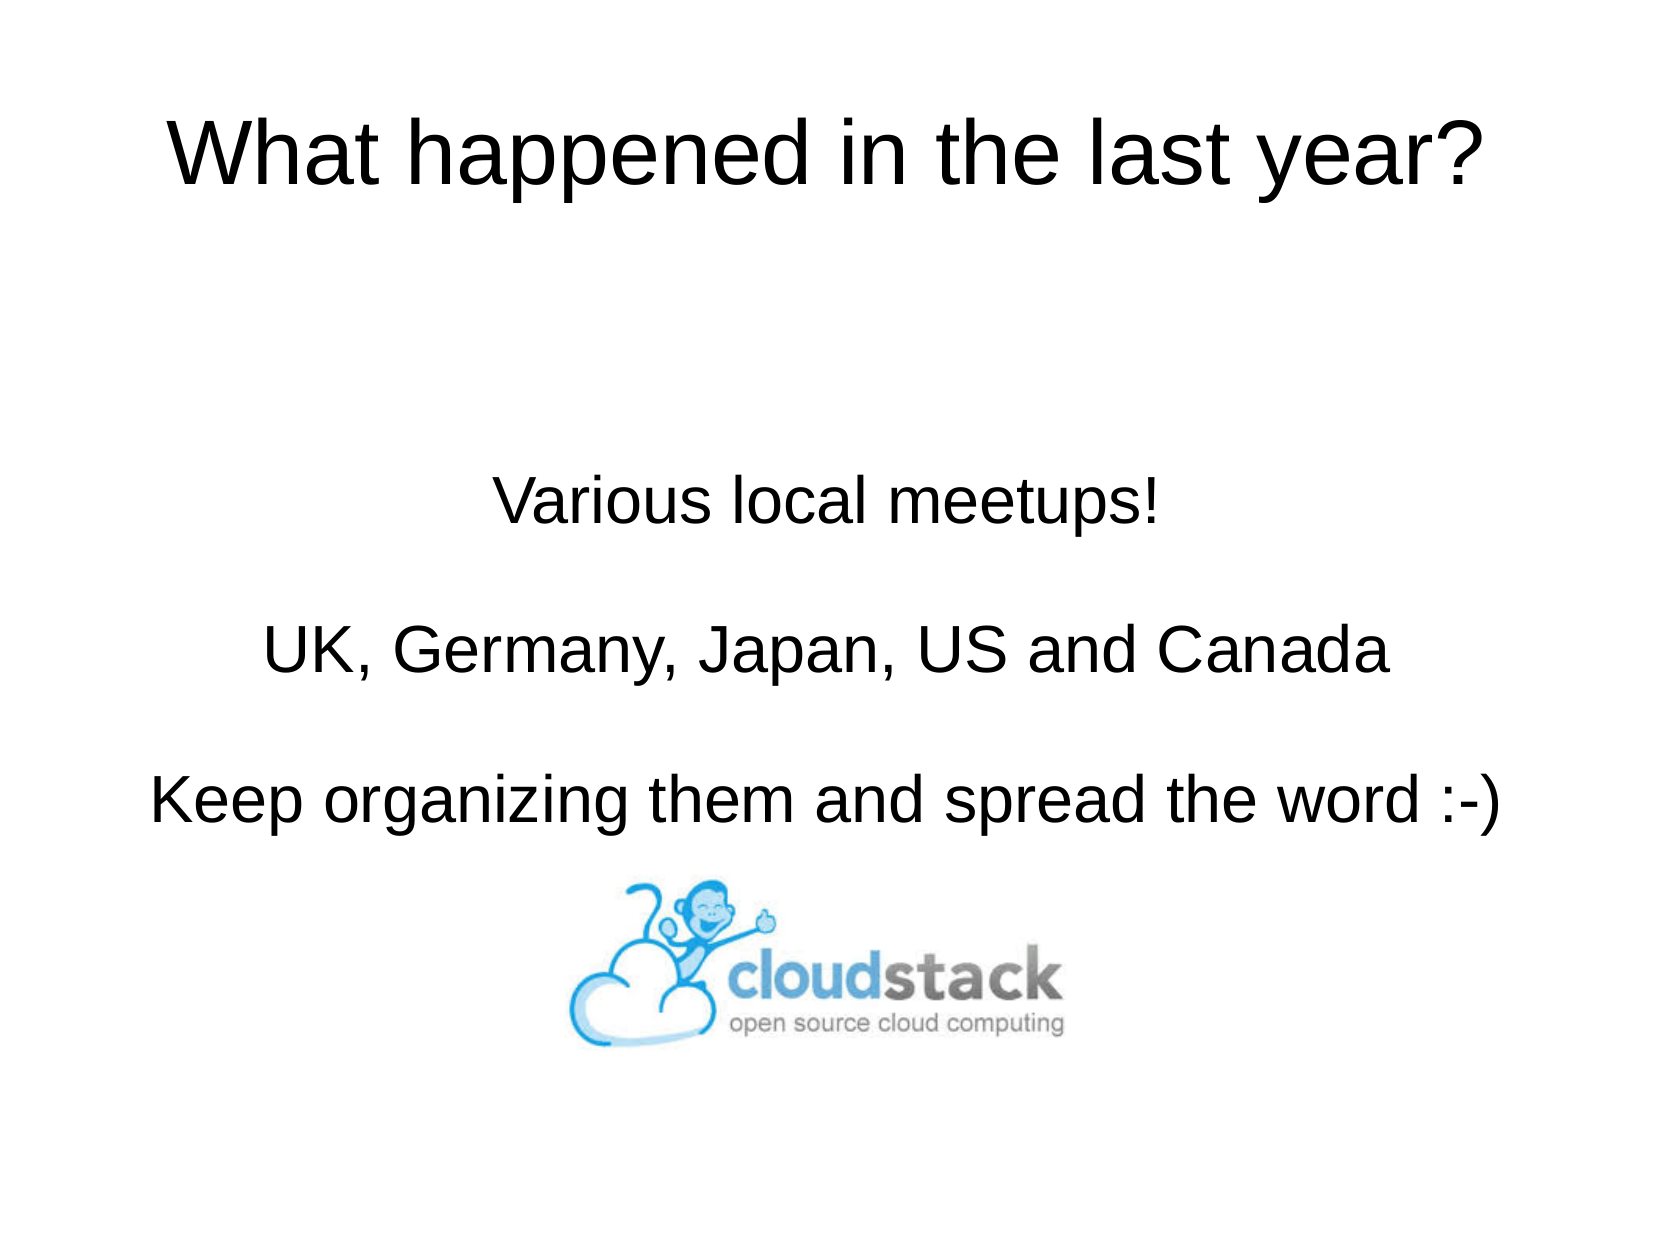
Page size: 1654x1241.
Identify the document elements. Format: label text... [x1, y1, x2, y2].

picture [540, 850, 1099, 1071]
title What happened in the last year? [82, 49, 1571, 257]
subtitle Various local meetups! UK, Germany, Japan, US and Canada Keep organizing them and spread the word :-) [82, 290, 1571, 1010]
